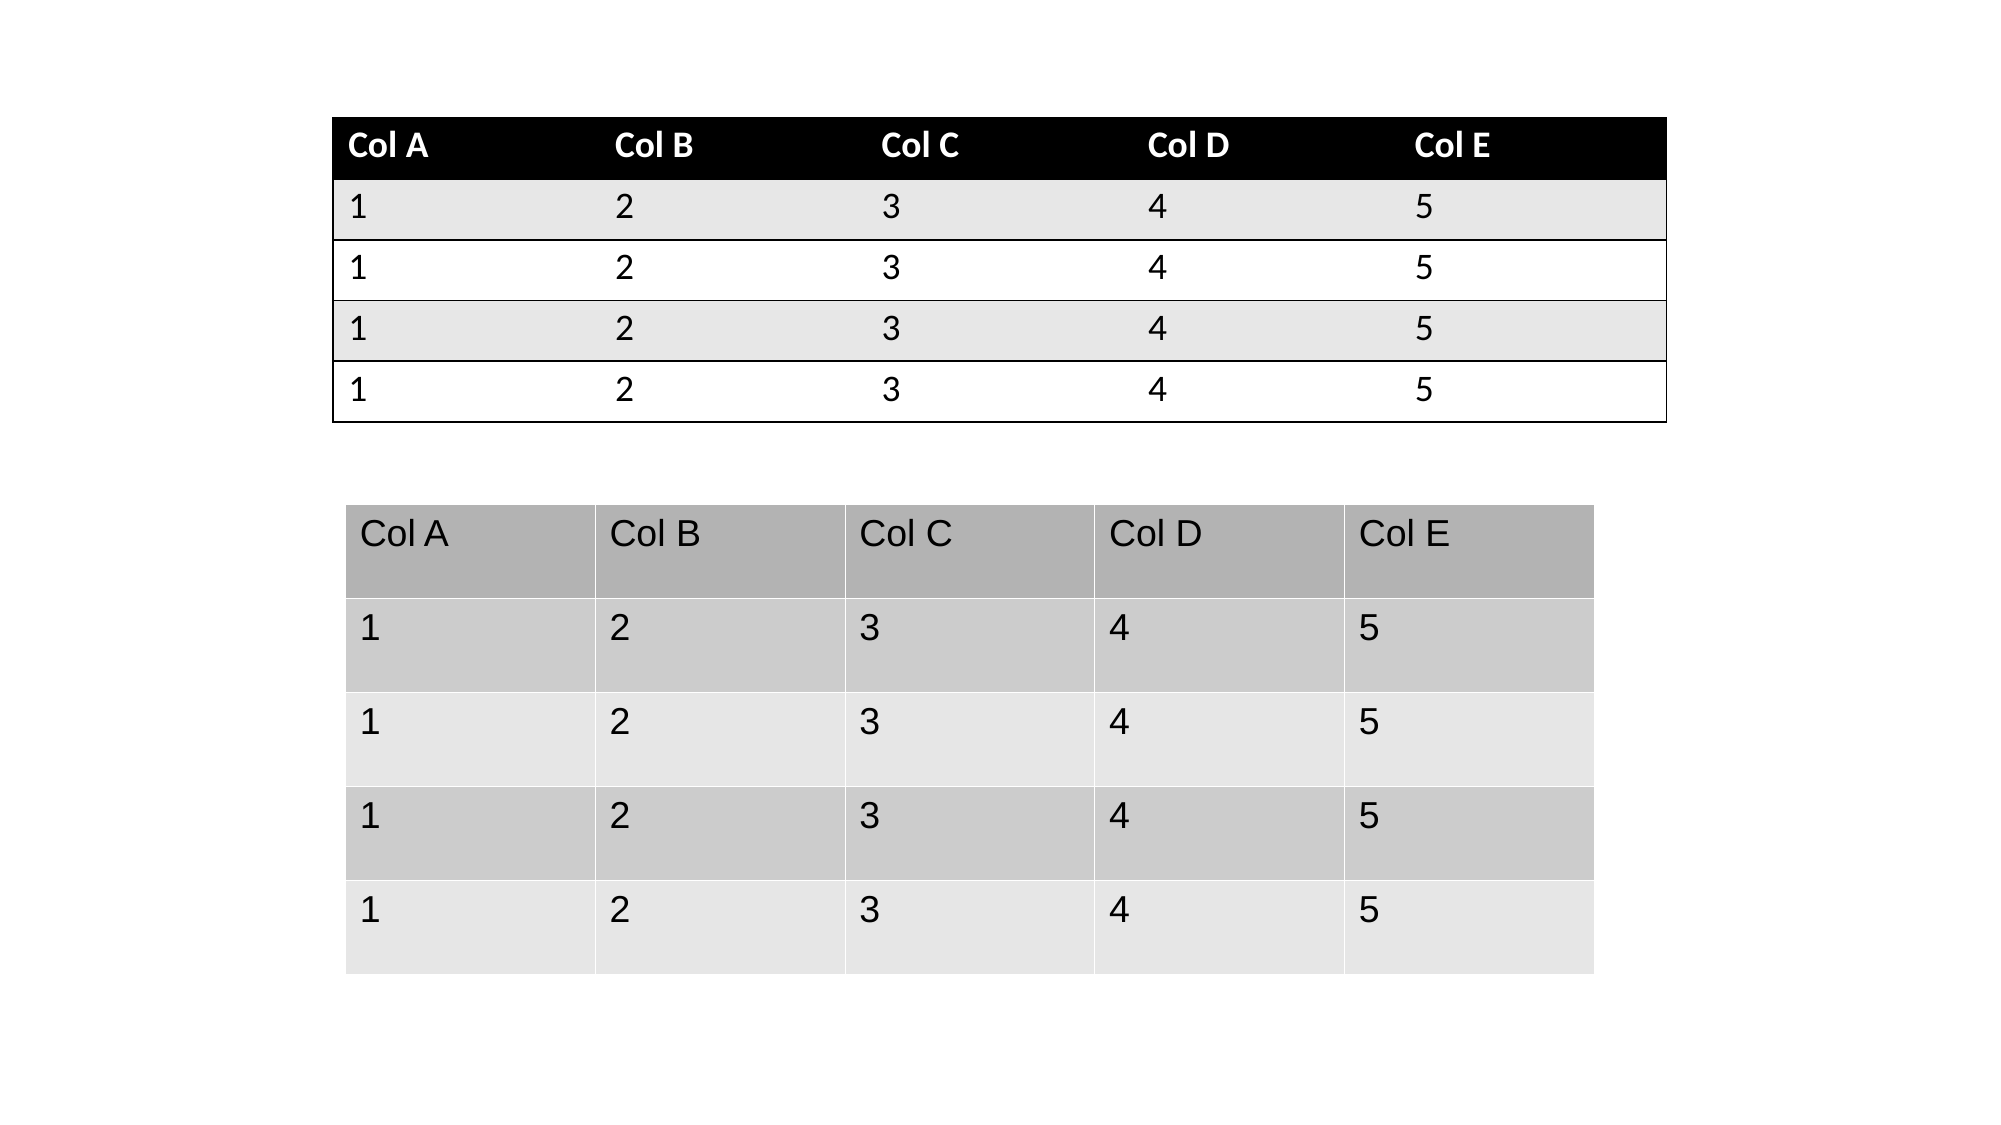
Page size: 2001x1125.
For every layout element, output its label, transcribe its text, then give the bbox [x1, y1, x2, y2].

table_cell 4 [1095, 881, 1344, 974]
table_cell 2 [596, 693, 845, 786]
table_cell 4 [1133, 180, 1400, 239]
table_cell 1 [334, 301, 600, 360]
table_cell 4 [1095, 693, 1344, 786]
table_cell 5 [1400, 241, 1666, 300]
table_cell 1 [346, 881, 595, 974]
table_header Col A [334, 119, 600, 178]
table_cell 4 [1095, 787, 1344, 880]
table_cell 5 [1345, 881, 1594, 974]
table_header Col E [1345, 505, 1594, 598]
table_cell 3 [867, 180, 1133, 239]
table_cell 3 [846, 881, 1094, 974]
table_cell 2 [600, 362, 867, 421]
table_cell 2 [596, 599, 845, 692]
table_cell 4 [1133, 241, 1400, 300]
table_cell 1 [334, 180, 600, 239]
table_cell 2 [600, 241, 867, 300]
table_cell 3 [867, 241, 1133, 300]
table_cell 1 [346, 693, 595, 786]
table_cell 1 [346, 787, 595, 880]
table_header Col C [867, 119, 1133, 178]
table_cell 2 [596, 881, 845, 974]
table_header Col B [596, 505, 845, 598]
table_cell 1 [346, 599, 595, 692]
table_cell 1 [334, 362, 600, 421]
table_header Col E [1400, 119, 1666, 178]
table_header Col B [600, 119, 867, 178]
table_header Col D [1095, 505, 1344, 598]
table_cell 3 [846, 599, 1094, 692]
table_cell 2 [600, 301, 867, 360]
table_cell 3 [846, 787, 1094, 880]
table_header Col A [346, 505, 595, 598]
table_cell 3 [867, 362, 1133, 421]
table_header Col D [1133, 119, 1400, 178]
table_cell 5 [1400, 180, 1666, 239]
table_cell 4 [1133, 362, 1400, 421]
table_cell 2 [600, 180, 867, 239]
table_cell 5 [1345, 599, 1594, 692]
table_cell 5 [1345, 693, 1594, 786]
table_cell 2 [596, 787, 845, 880]
table_cell 1 [334, 241, 600, 300]
table_cell 4 [1095, 599, 1344, 692]
table_cell 4 [1133, 301, 1400, 360]
table_cell 3 [867, 301, 1133, 360]
table_cell 5 [1345, 787, 1594, 880]
table_cell 5 [1400, 301, 1666, 360]
table_cell 5 [1400, 362, 1666, 421]
table_cell 3 [846, 693, 1094, 786]
table_header Col C [846, 505, 1094, 598]
